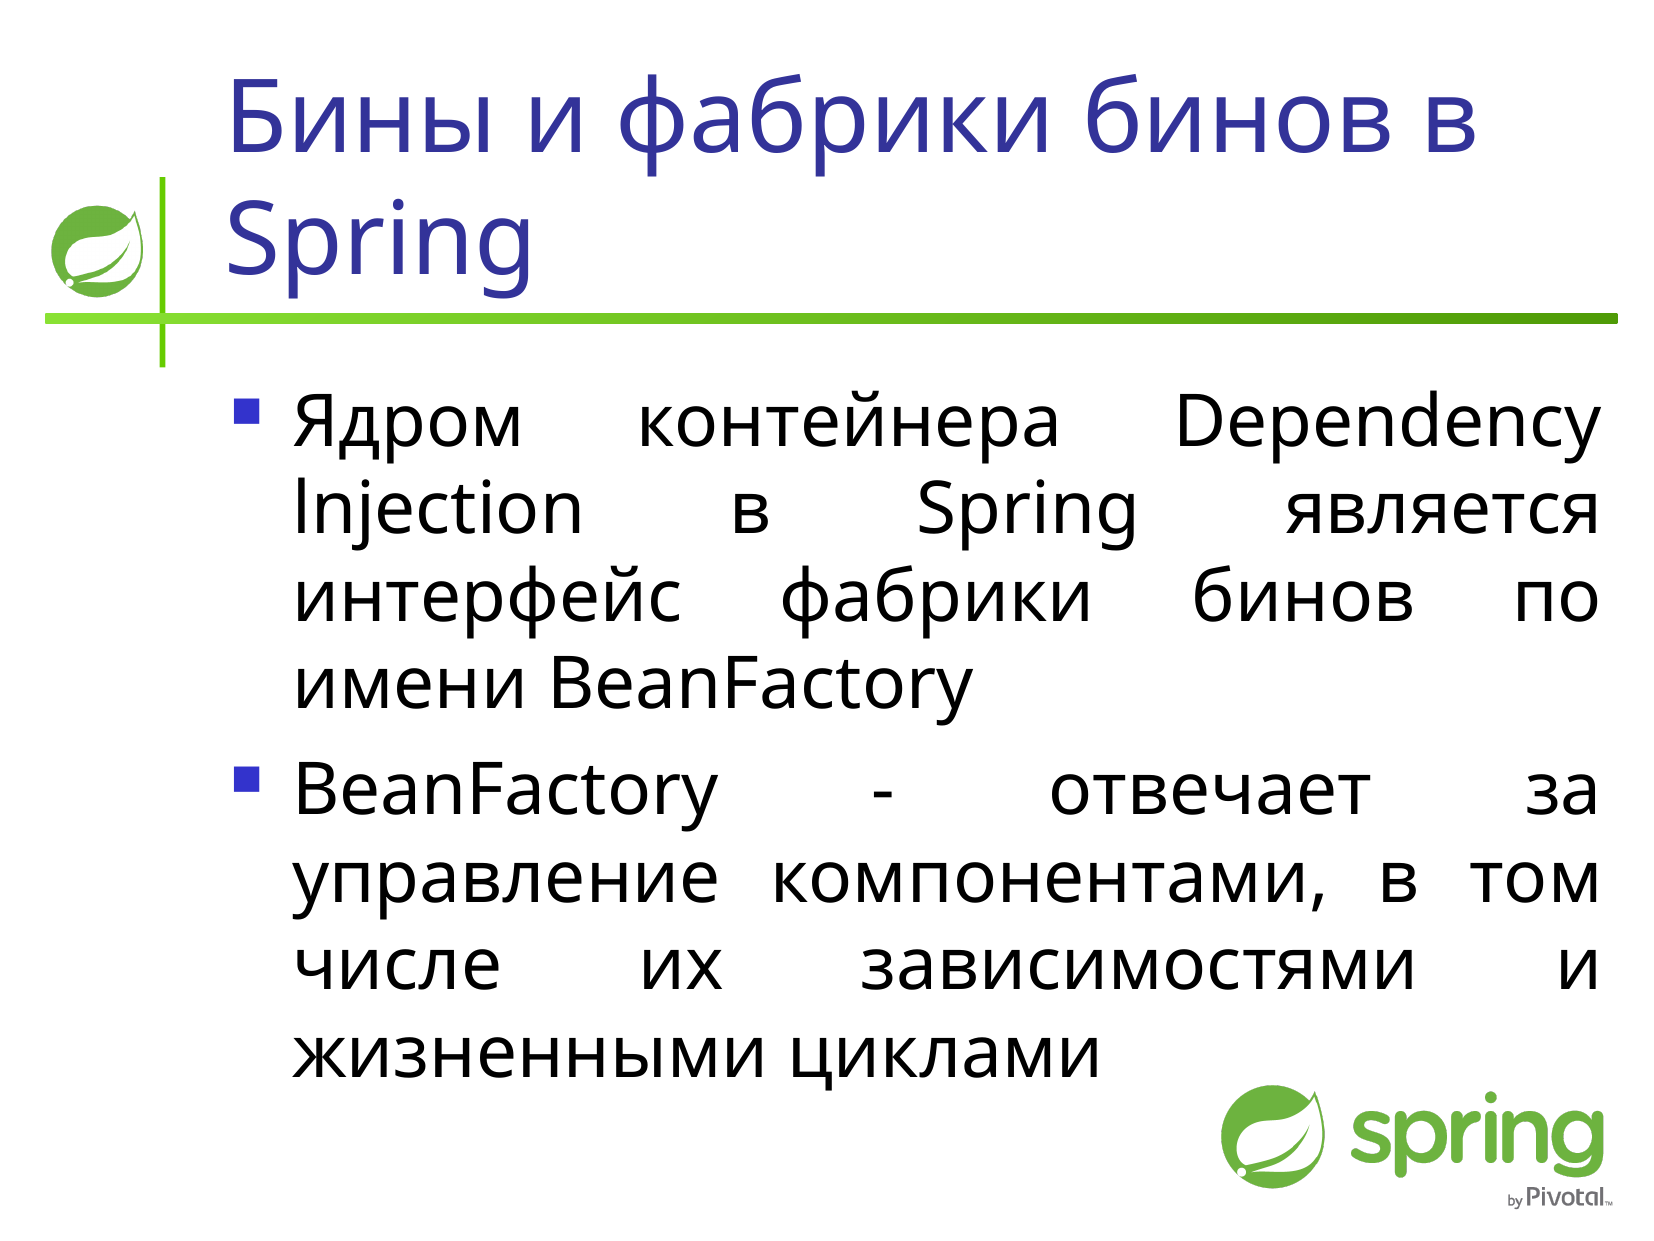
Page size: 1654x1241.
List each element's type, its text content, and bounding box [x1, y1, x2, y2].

list Ядром контейнера Dependency lnjection в Spring является интерфейс фабрики бинов по имени BeanFactory BeanFactory - отвечает за управление компонен­тами, в том числе их зависимостями и жизненными циклами [213, 364, 1620, 1109]
picture [1216, 1109, 1618, 1212]
title Бины и фабрики бинов в Spring [208, 38, 1618, 304]
